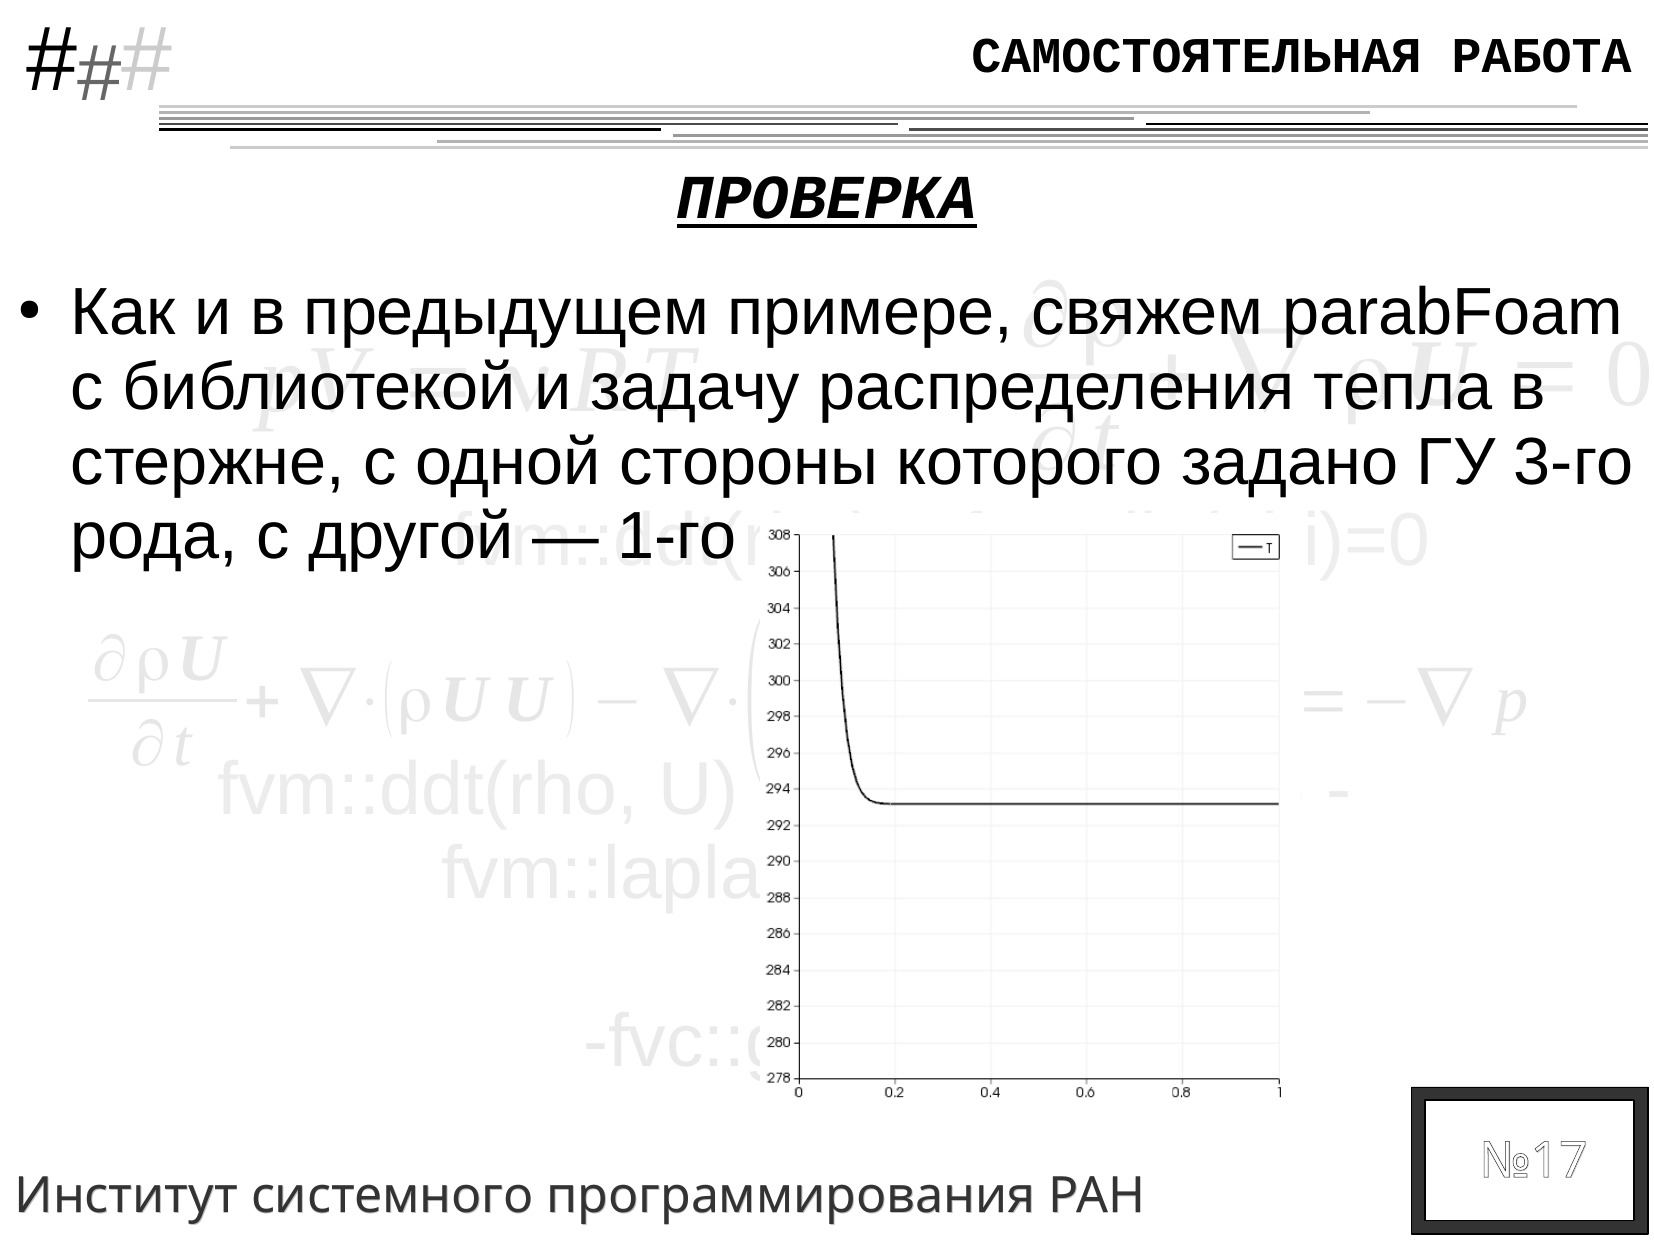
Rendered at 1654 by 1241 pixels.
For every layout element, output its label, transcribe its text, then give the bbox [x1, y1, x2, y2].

list Как и в предыдущем примере, свяжем parabFoam с библиотекой и задачу распределения тепла в стержне, с одной стороны которого задано ГУ 3-го рода, с другой — 1-го [0, 274, 1654, 1093]
title ПРОВЕРКА [0, 147, 1654, 257]
picture [760, 513, 1301, 1105]
